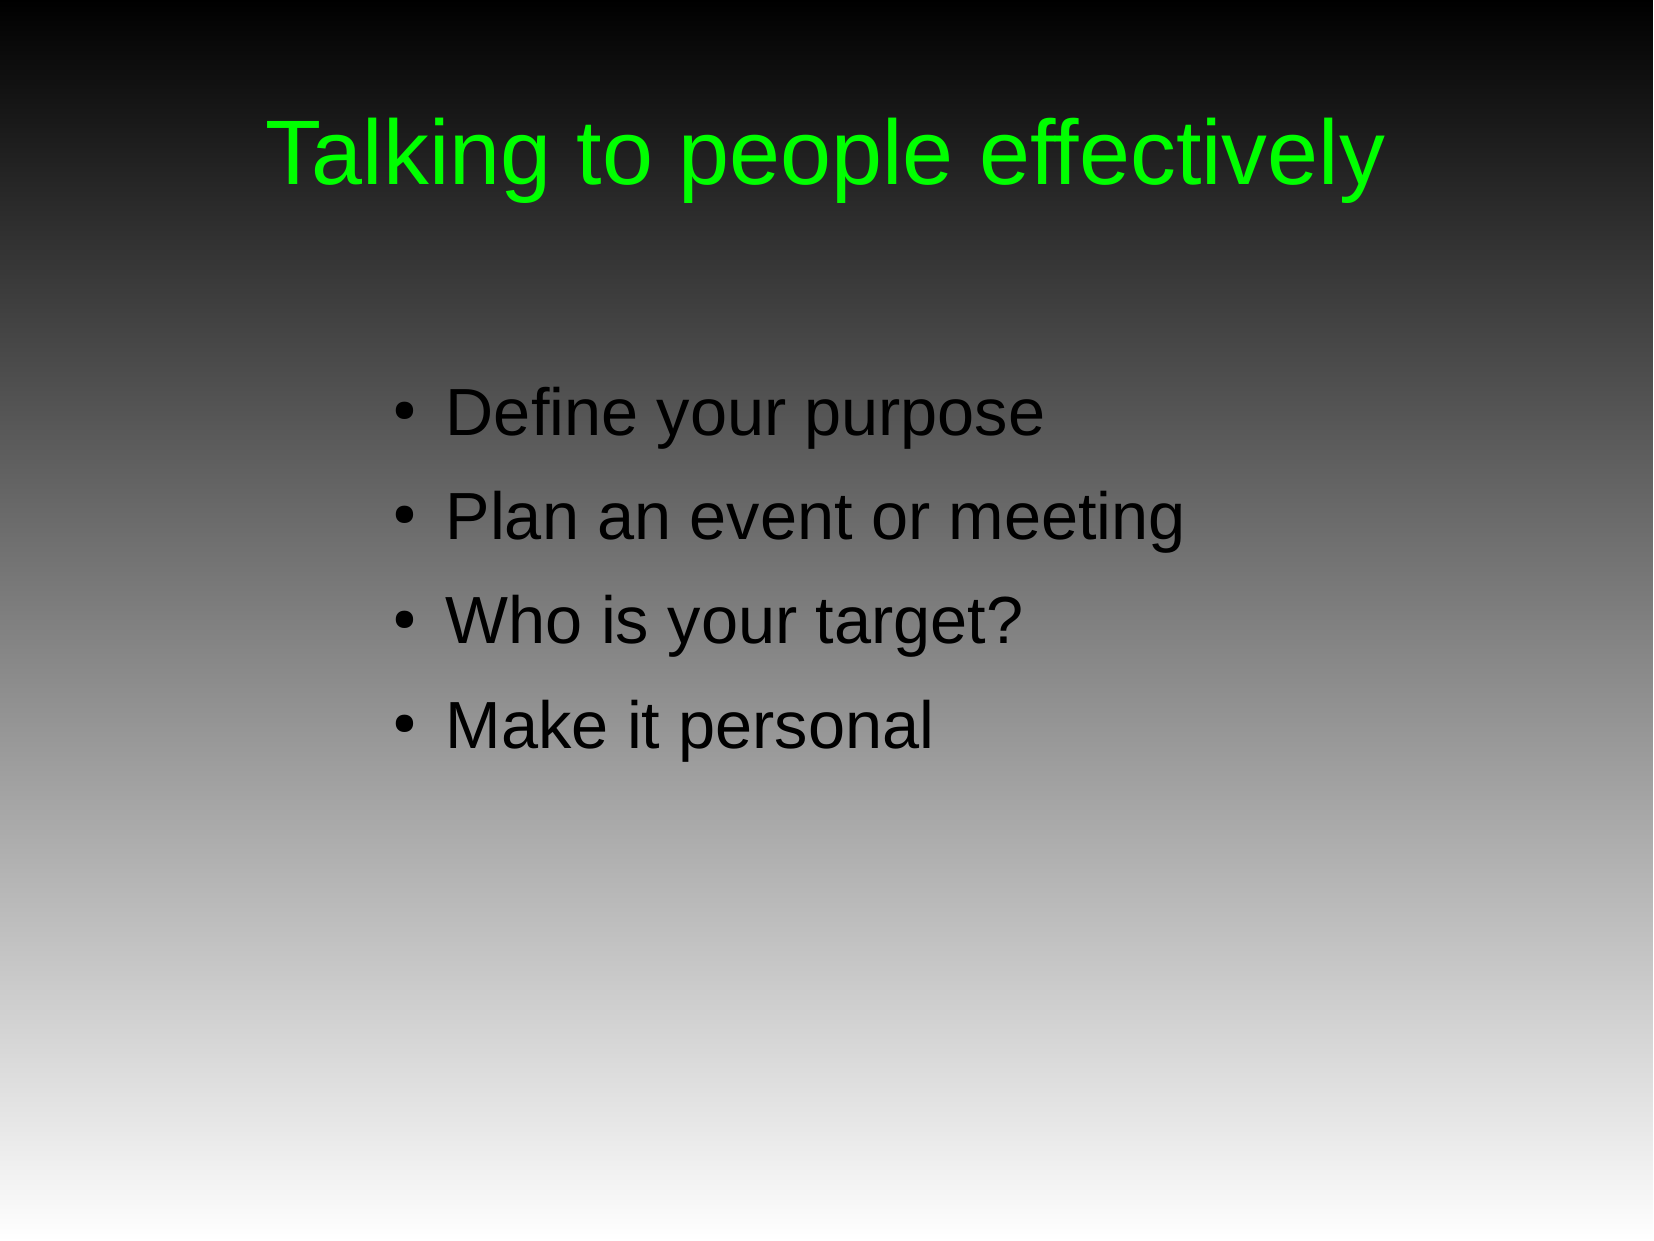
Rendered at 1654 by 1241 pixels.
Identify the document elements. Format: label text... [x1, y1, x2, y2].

list Define your purpose Plan an event or meeting Who is your target? Make it personal [375, 375, 1276, 976]
title Talking to people effectively [82, 49, 1571, 257]
